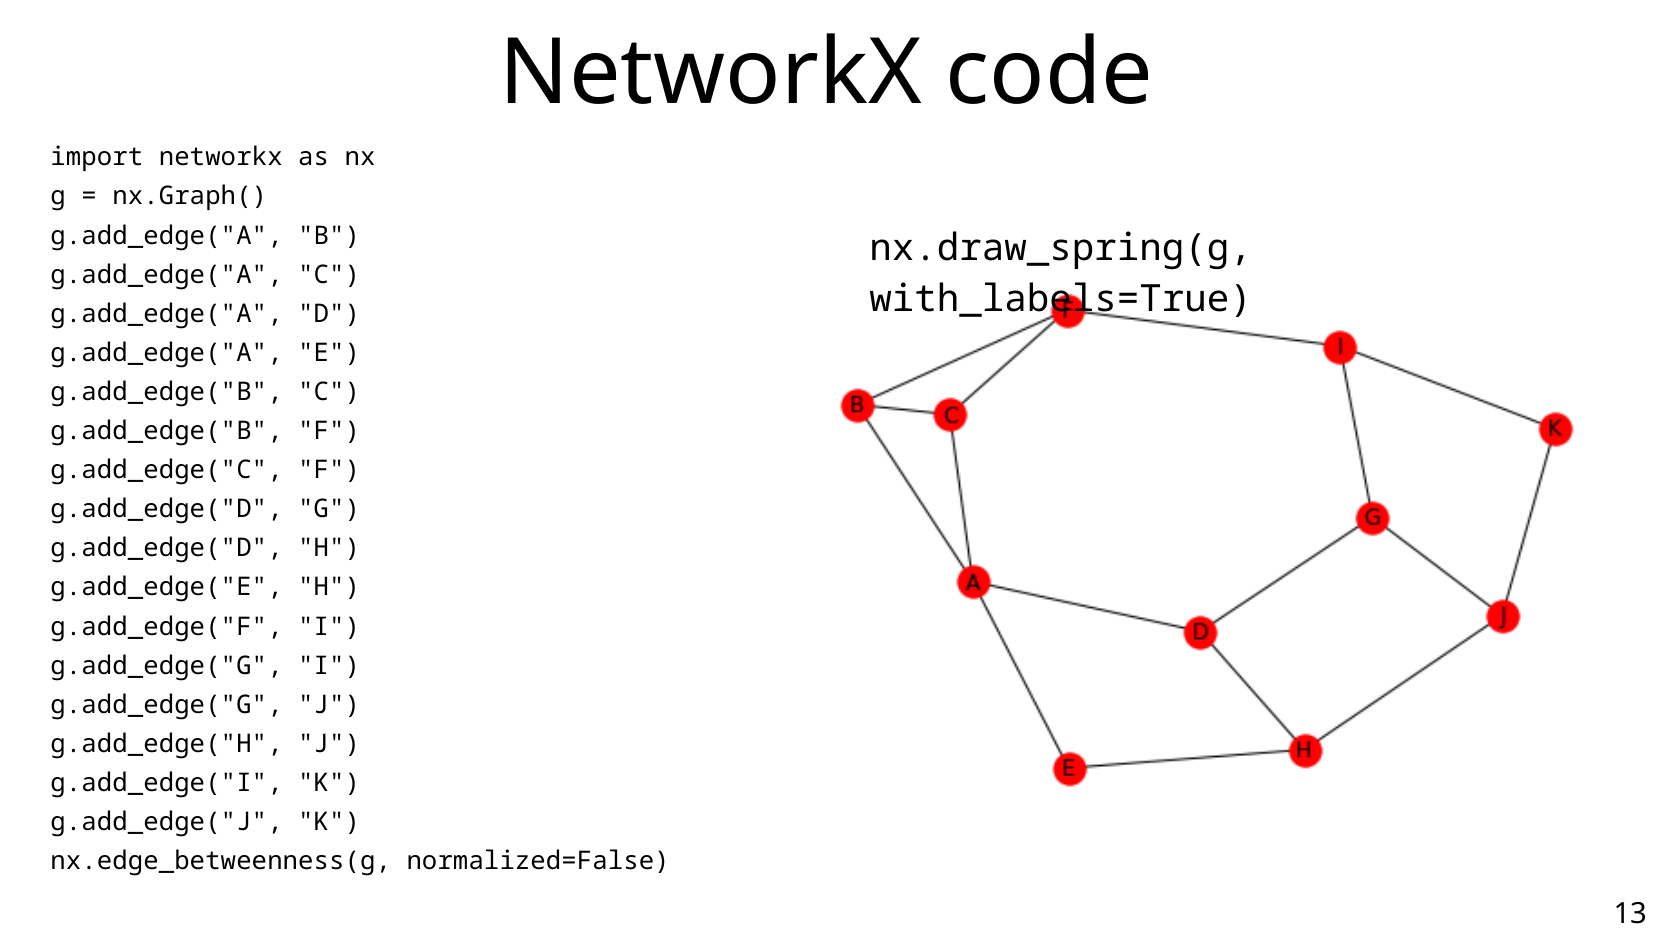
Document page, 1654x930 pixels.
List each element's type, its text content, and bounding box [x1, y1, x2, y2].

picture [1010, 304, 1020, 309]
list import networkx as nx g = nx.Graph() g.add_edge("A", "B") g.add_edge("A", "C") g.add_edge("A", "D") g.add_edge("A", "E") g.add_edge("B", "C") g.add_edge("B", "F") g.add_edge("C", "F") g.add_edge("D", "G") g.add_edge("D", "H") g.add_edge("E", "H") g.add_edge("F", "I") g.add_edge("G", "I") g.add_edge("G", "J") g.add_edge("H", "J") g.add_edge("I", "K") g.add_edge("J", "K") nx.edge_betweenness(g, normalized=False) [50, 138, 951, 918]
title NetworkX code [82, 1, 1571, 135]
picture [1033, 304, 1043, 309]
picture [1190, 304, 1200, 309]
picture [745, 260, 1617, 845]
text_box nx.draw_spring(g, with_labels=True) [854, 213, 1605, 304]
